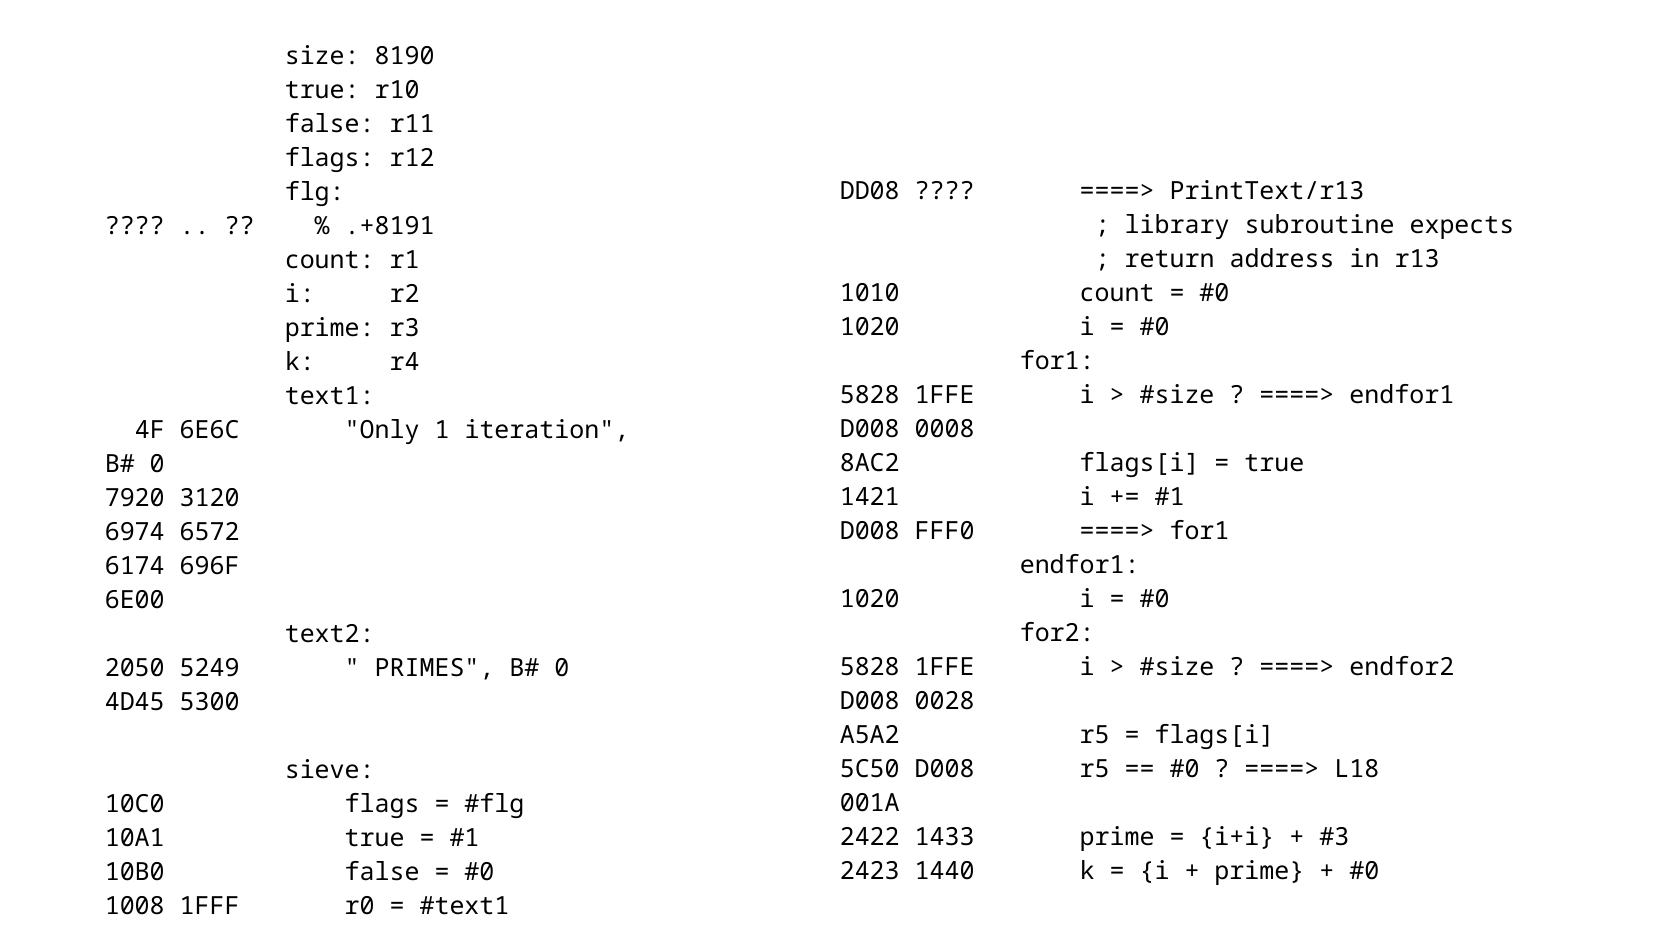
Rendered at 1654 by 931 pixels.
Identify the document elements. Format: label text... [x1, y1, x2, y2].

text_box DD08 ???? ====> PrintText/r13 ; library subroutine expects ; return address in r13 1010 count = #0 1020 i = #0 for1: 5828 1FFE i > #size ? ====> endfor1 D008 0008 8AC2 flags[i] = true 1421 i += #1 D008 FFF0 ====> for1 endfor1: 1020 i = #0 for2: 5828 1FFE i > #size ? ====> endfor2 D008 0028 A5A2 r5 = flags[i] 5C50 D008 r5 == #0 ? ====> L18 001A 2422 1433 prime = {i+i} + #3 2423 1440 k = {i + prime} + #0 [825, 165, 1591, 916]
text_box size: 8190 true: r10 false: r11 flags: r12 flg: ???? .. ?? % .+8191 count: r1 i: r2 prime: r3 k: r4 text1: 4F 6E6C "Only 1 iteration", B# 0 7920 3120 6974 6572 6174 696F 6E00 text2: 2050 5249 " PRIMES", B# 0 4D45 5300 sieve: 10C0 flags = #flg 10A1 true = #1 10B0 false = #0 1008 1FFF r0 = #text1 [90, 30, 676, 877]
